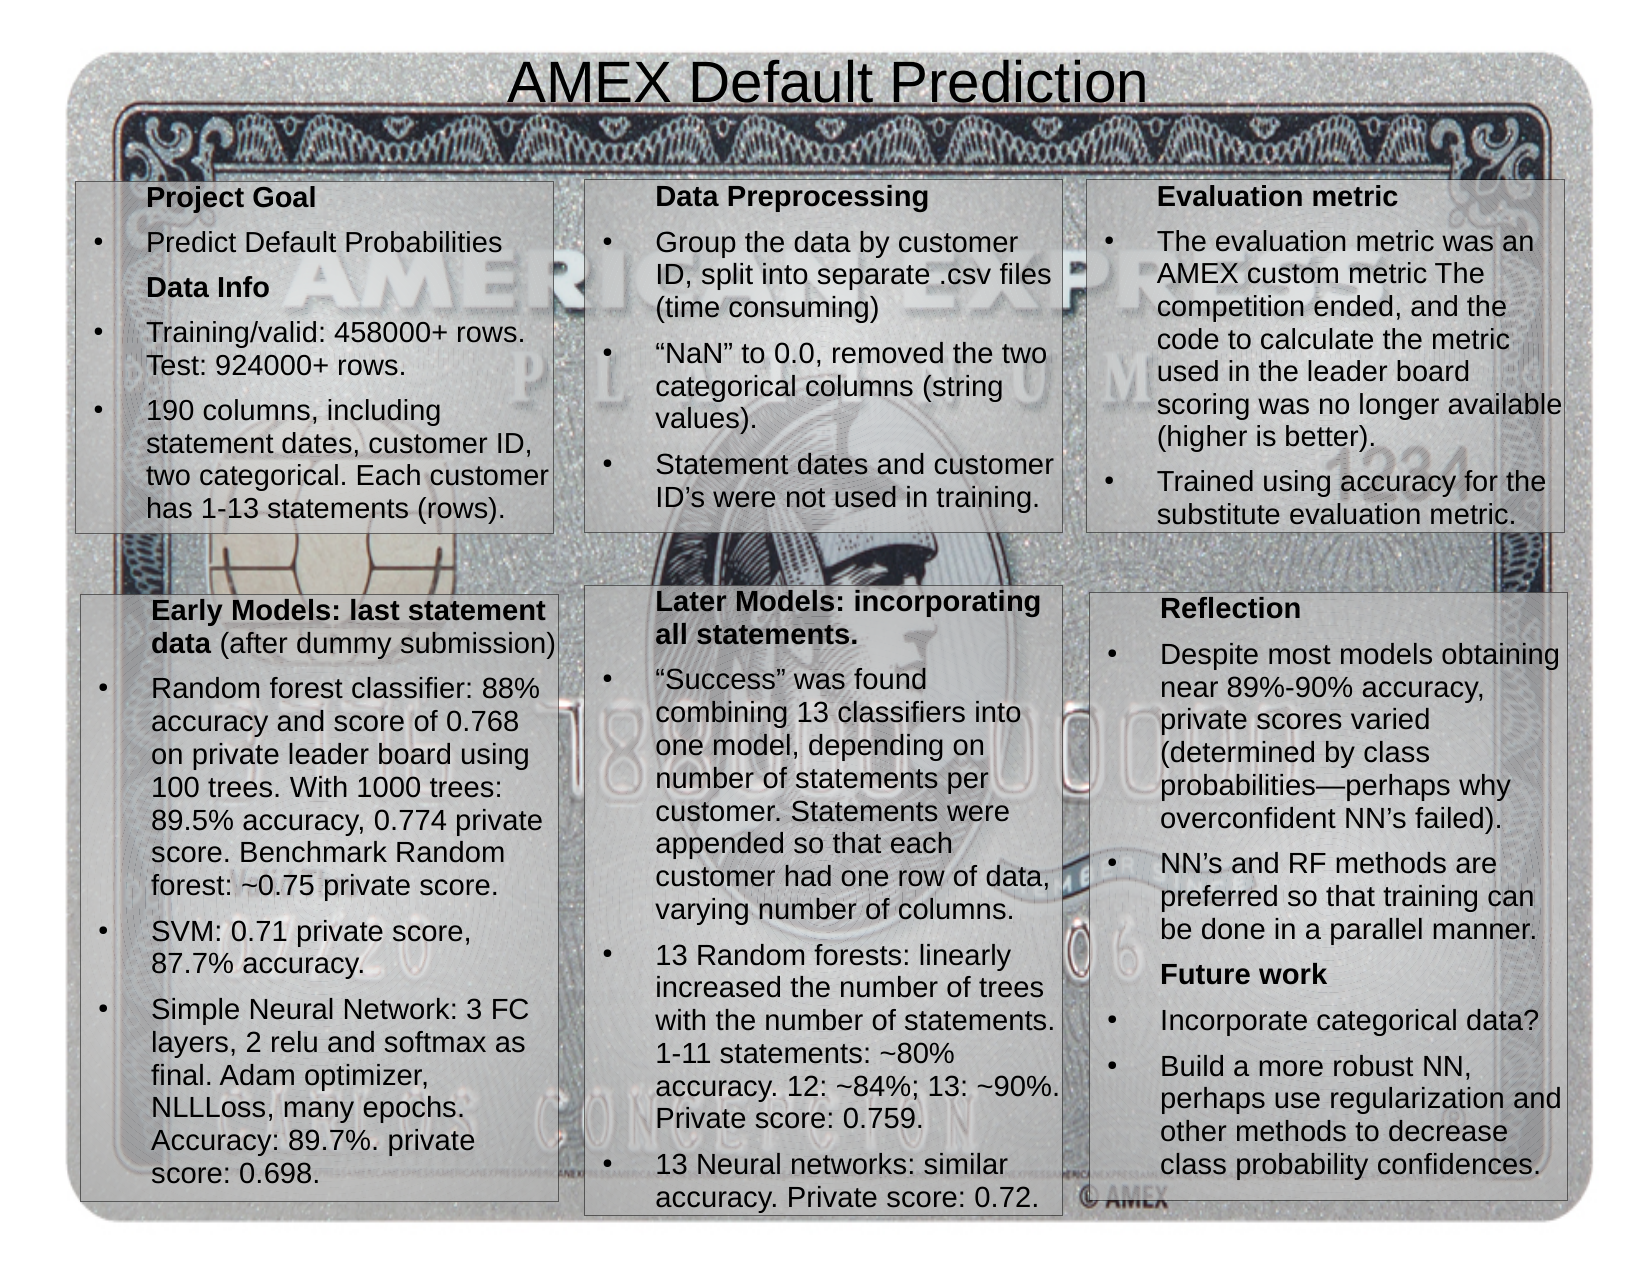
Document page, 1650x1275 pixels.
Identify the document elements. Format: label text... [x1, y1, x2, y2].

list Evaluation metric The evaluation metric was an AMEX custom metric The competition ended, and the code to calculate the metric used in the leader board scoring was no longer available (higher is better). Trained using accuracy for the substitute evaluation metric. [1086, 179, 1565, 533]
list Early Models: last statement data (after dummy submission) Random forest classifier: 88% accuracy and score of 0.768 on private leader board using 100 trees. With 1000 trees: 89.5% accuracy, 0.774 private score. Benchmark Random forest: ~0.75 private score. SVM: 0.71 private score, 87.7% accuracy. Simple Neural Network: 3 FC layers, 2 relu and softmax as final. Adam optimizer, NLLLoss, many epochs. Accuracy: 89.7%. private score: 0.698. [80, 594, 559, 1202]
list Reflection Despite most models obtaining near 89%-90% accuracy, private scores varied (determined by class probabilities—perhaps why overconfident NN’s failed). NN’s and RF methods are preferred so that training can be done in a parallel manner. Future work Incorporate categorical data? Build a more robust NN, perhaps use regularization and other methods to decrease class probability confidences. [1089, 592, 1568, 1201]
picture [0, 0, 1650, 1275]
title AMEX Default Prediction [82, 0, 1576, 166]
list Data Preprocessing Group the data by customer ID, split into separate .csv files (time consuming) “NaN” to 0.0, removed the two categorical columns (string values). Statement dates and customer ID’s were not used in training. [584, 179, 1063, 533]
list Later Models: incorporating all statements. “Success” was found combining 13 classifiers into one model, depending on number of statements per customer. Statements were appended so that each customer had one row of data, varying number of columns. 13 Random forests: linearly increased the number of trees with the number of statements. 1-11 statements: ~80% accuracy. 12: ~84%; 13: ~90%. Private score: 0.759. 13 Neural networks: similar accuracy. Private score: 0.72. [584, 585, 1063, 1216]
list Project Goal Predict Default Probabilities Data Info Training/valid: 458000+ rows. Test: 924000+ rows. 190 columns, including statement dates, customer ID, two categorical. Each customer has 1-13 statements (rows). [75, 181, 554, 534]
